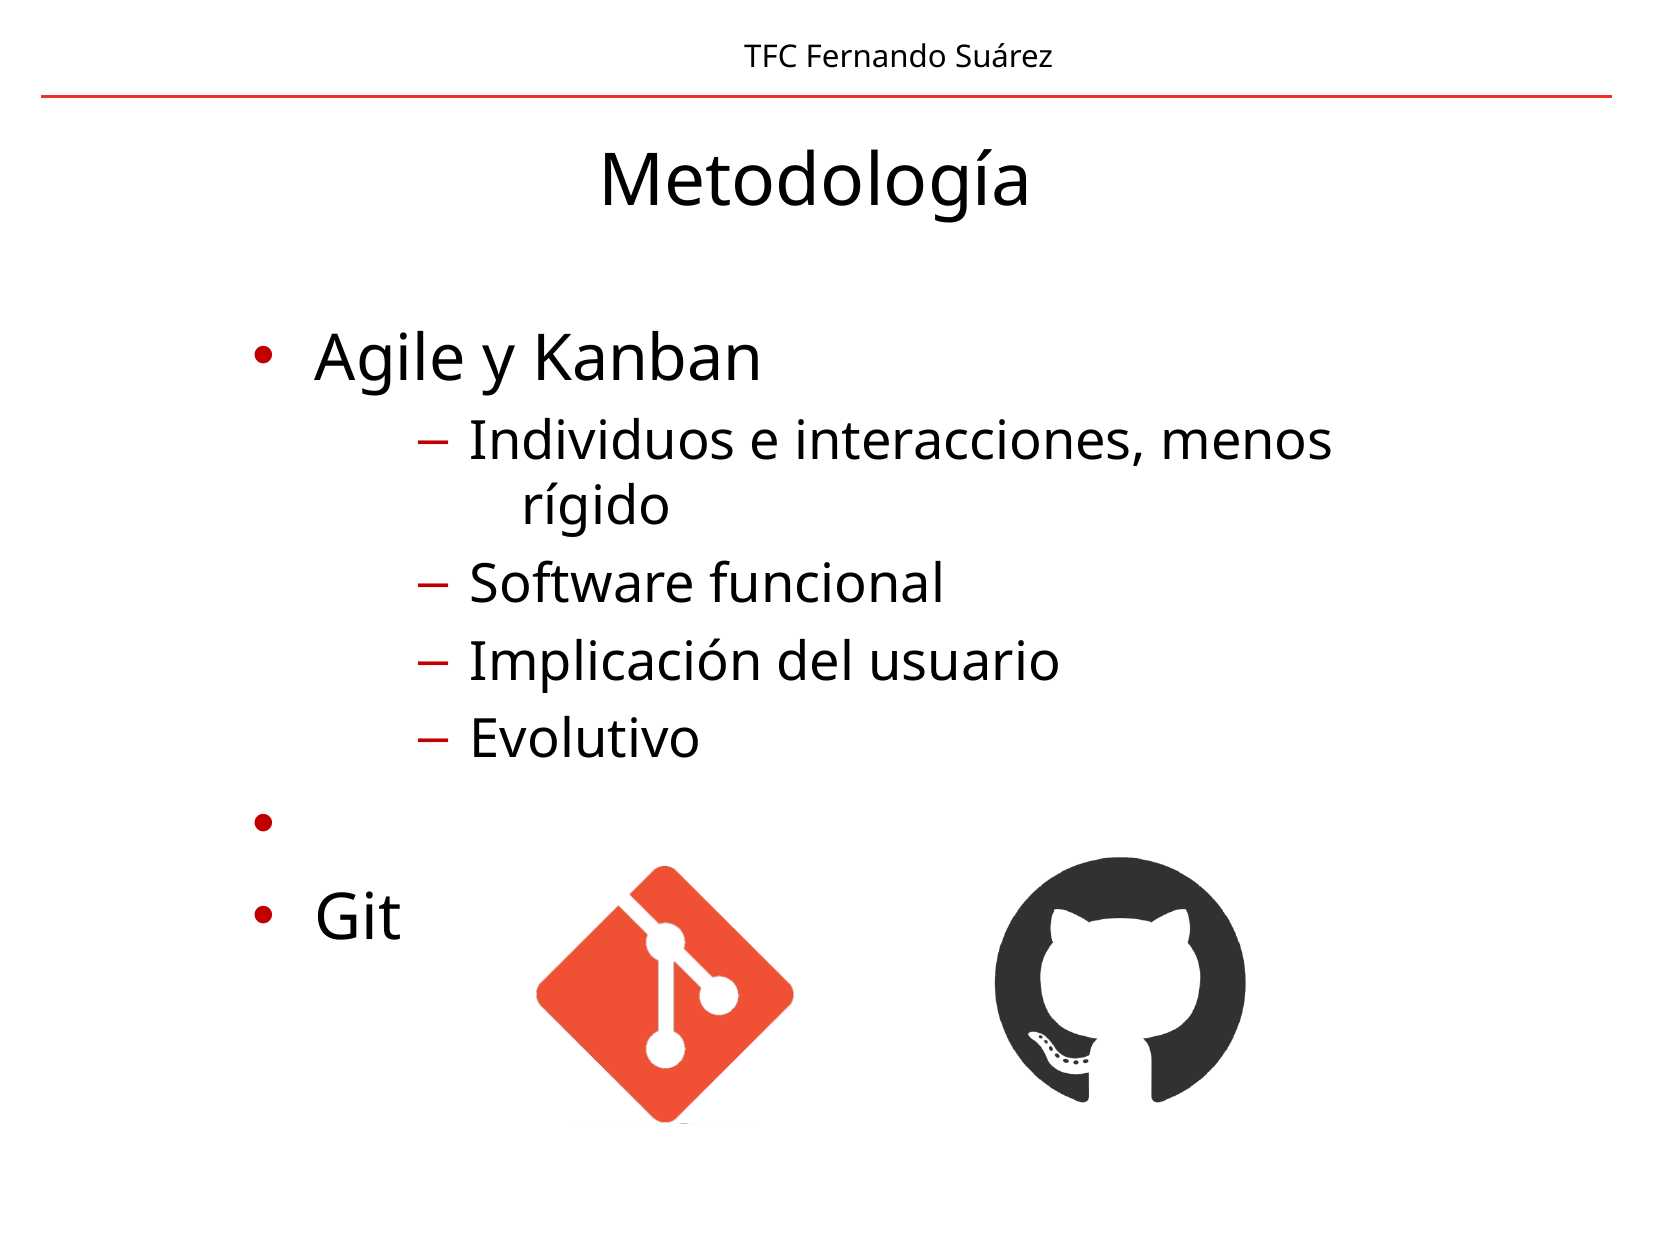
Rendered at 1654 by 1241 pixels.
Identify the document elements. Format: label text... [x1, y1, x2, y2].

picture [531, 856, 798, 1124]
title Metodología [71, 73, 1560, 280]
picture [992, 856, 1248, 1112]
list Agile y Kanban Individuos e interacciones, menos rígido Software funcional Implicación del usuario Evolutivo Git [236, 307, 1406, 1081]
